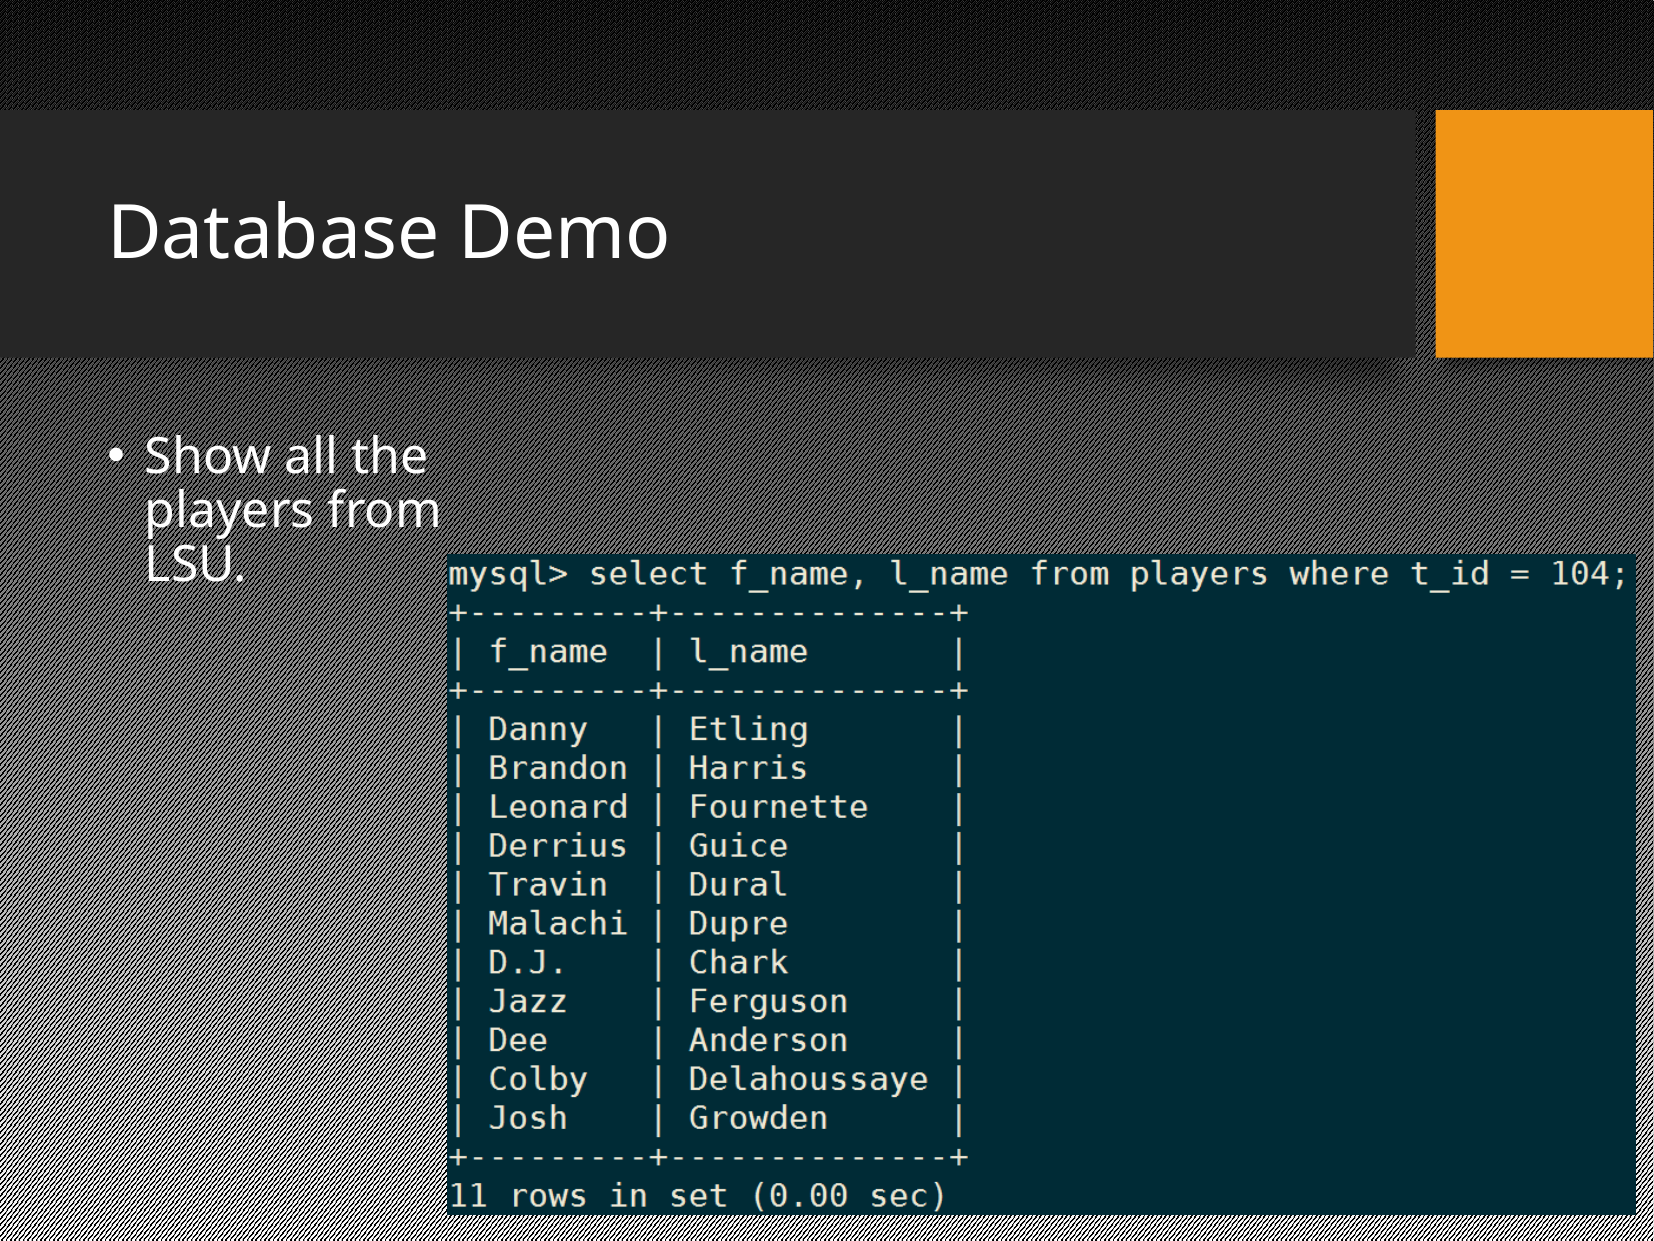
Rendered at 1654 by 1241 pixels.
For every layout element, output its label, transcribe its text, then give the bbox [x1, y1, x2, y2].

title Database Demo [92, 136, 1397, 332]
picture [0, 0, 1654, 1241]
list Show all the players from LSU. [92, 422, 524, 1074]
